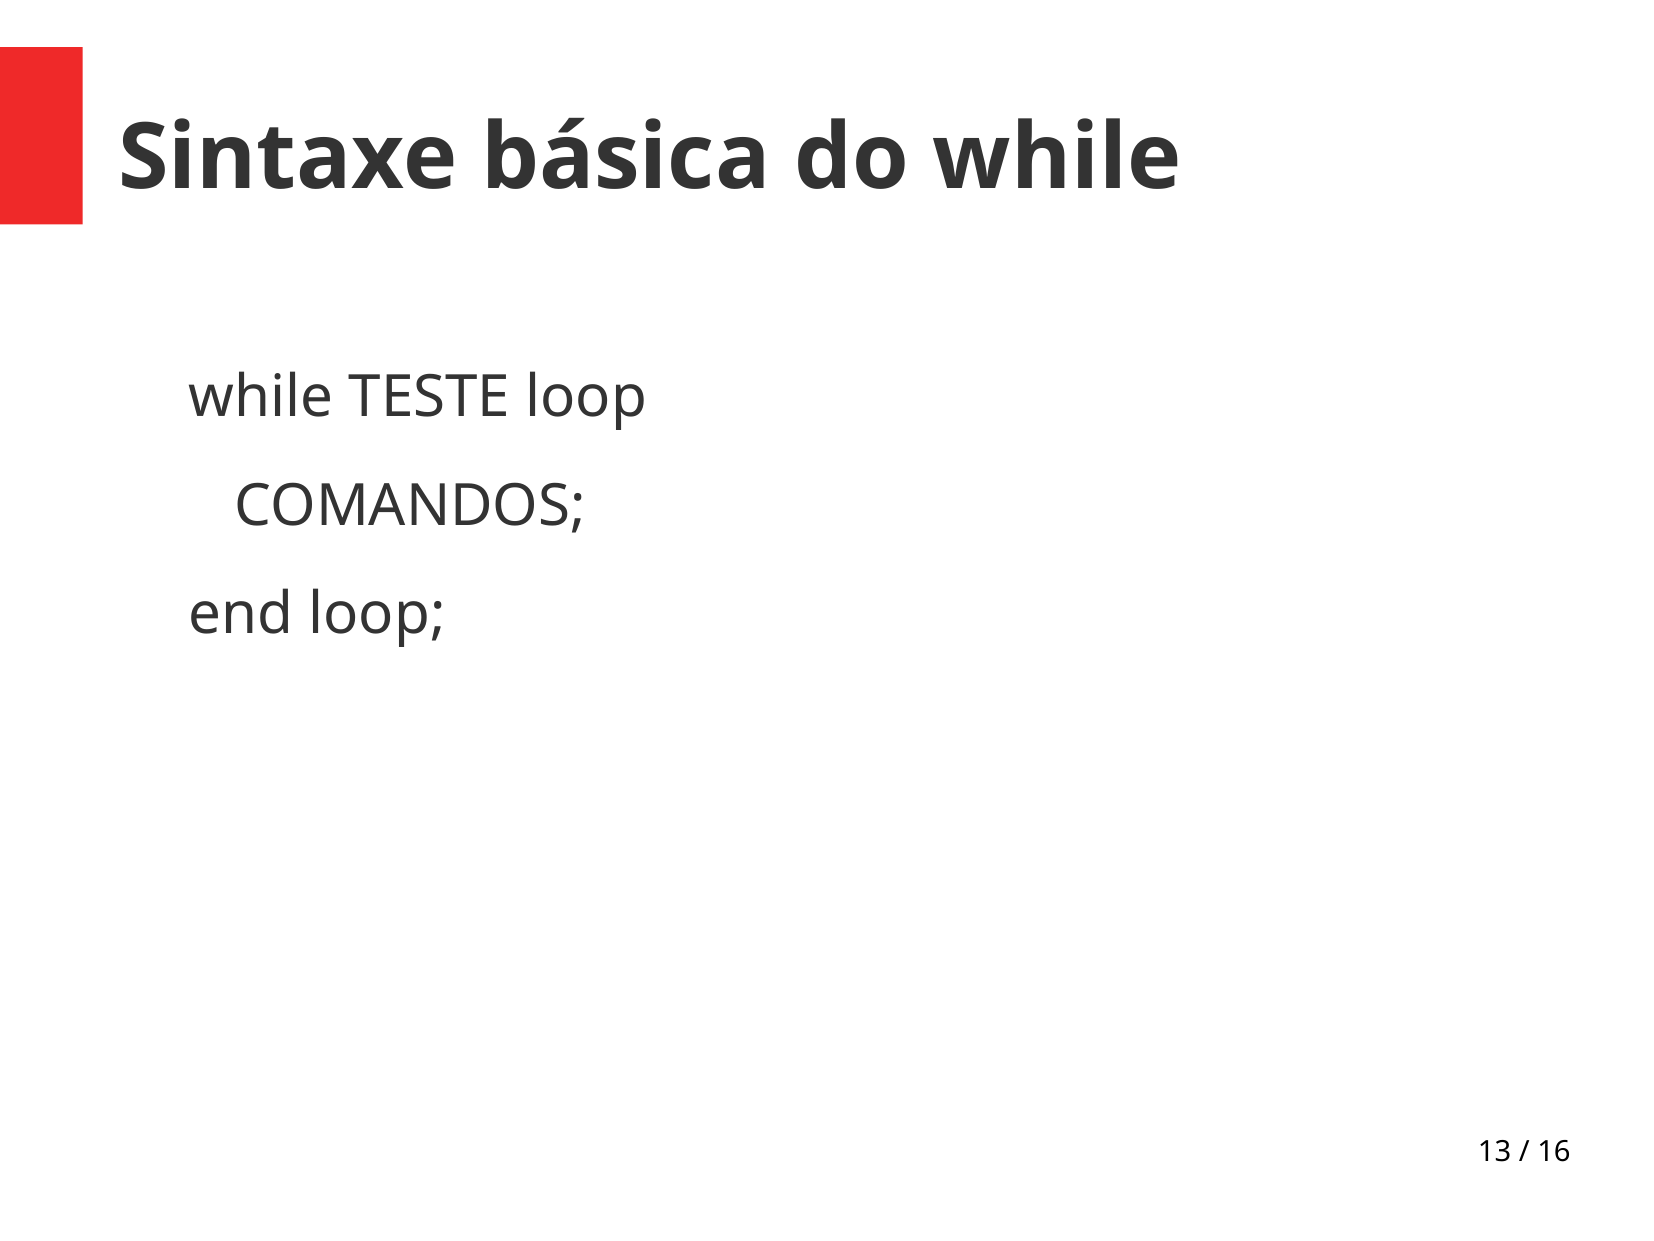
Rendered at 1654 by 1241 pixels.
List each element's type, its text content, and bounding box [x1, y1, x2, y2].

list while TESTE loop COMANDOS; end loop; [118, 354, 1536, 1074]
title Sintaxe básica do while [118, 49, 1571, 257]
